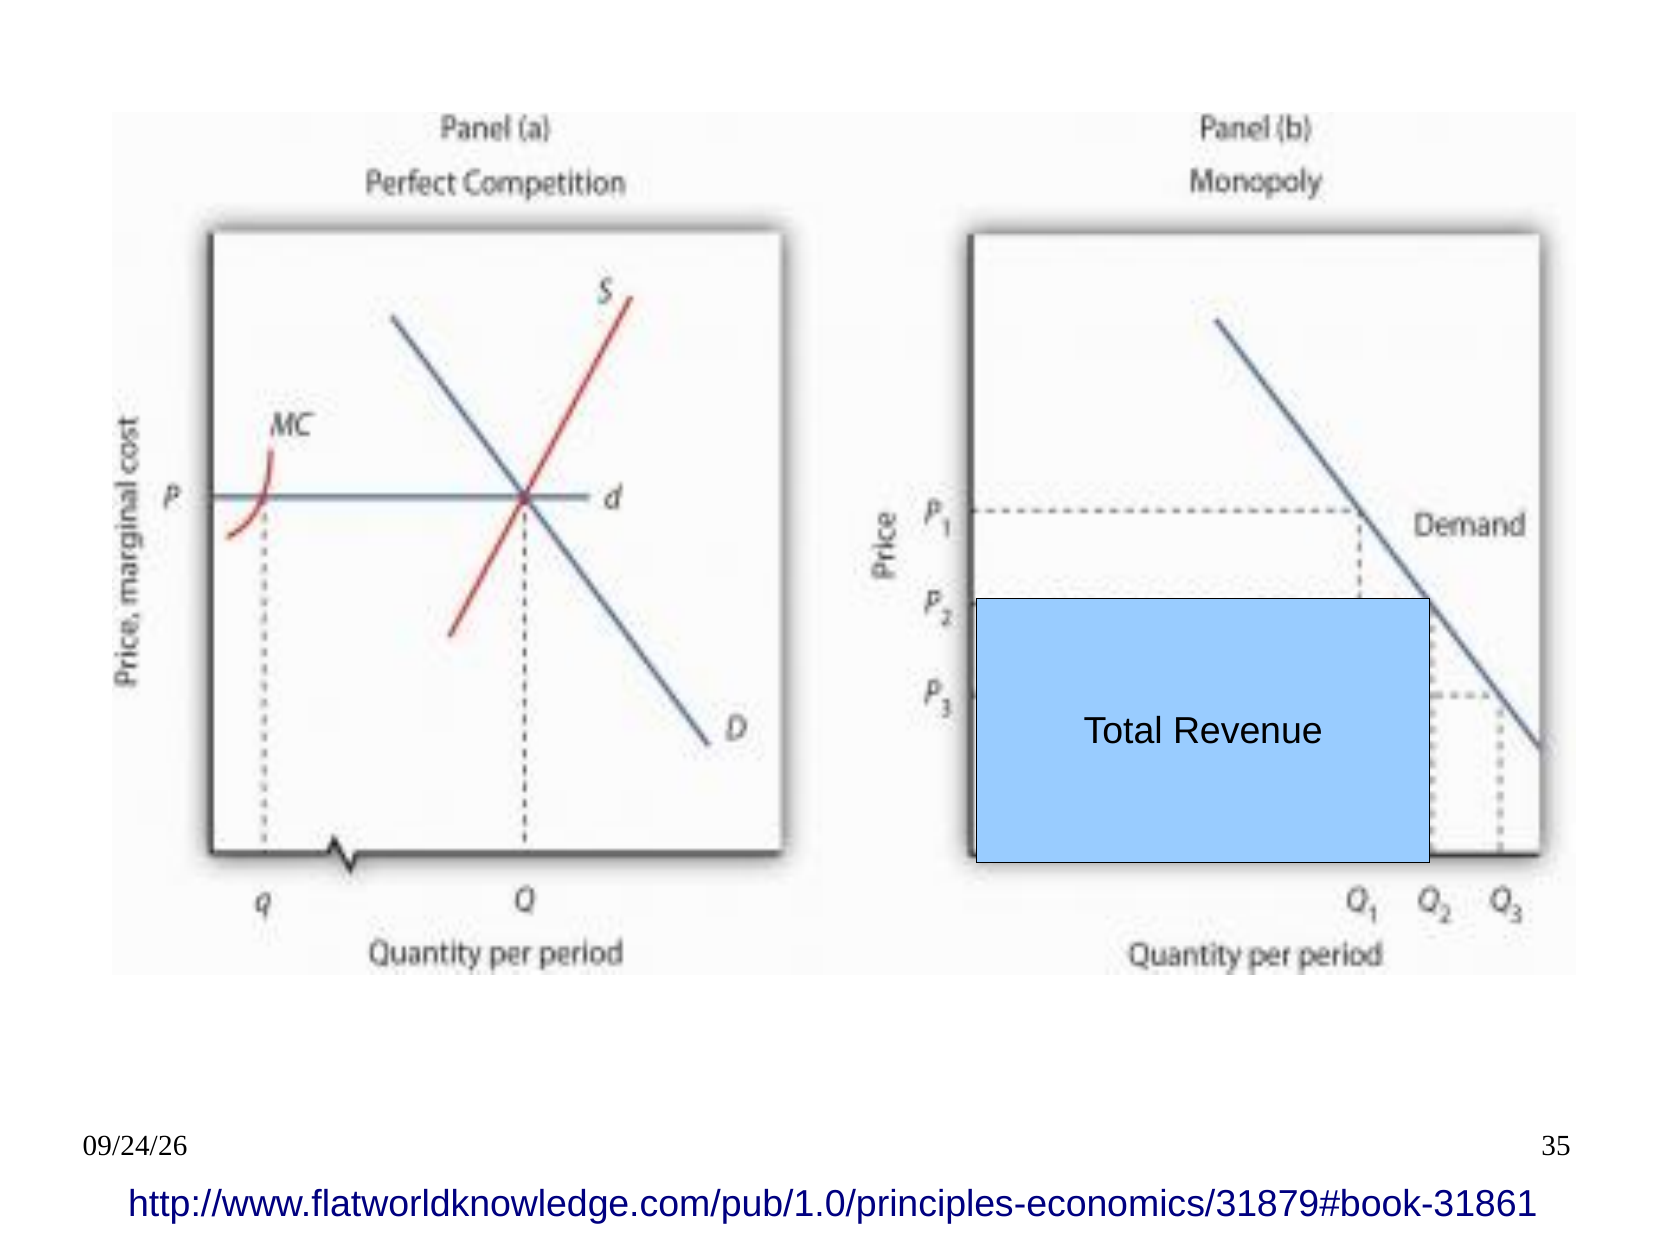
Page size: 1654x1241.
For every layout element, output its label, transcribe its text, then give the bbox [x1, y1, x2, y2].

text_box http://www.flatworldknowledge.com/pub/1.0/principles-economics/31879#book-31861 [113, 1175, 1576, 1233]
text_box Total Revenue [976, 598, 1430, 863]
picture [112, 112, 1576, 976]
